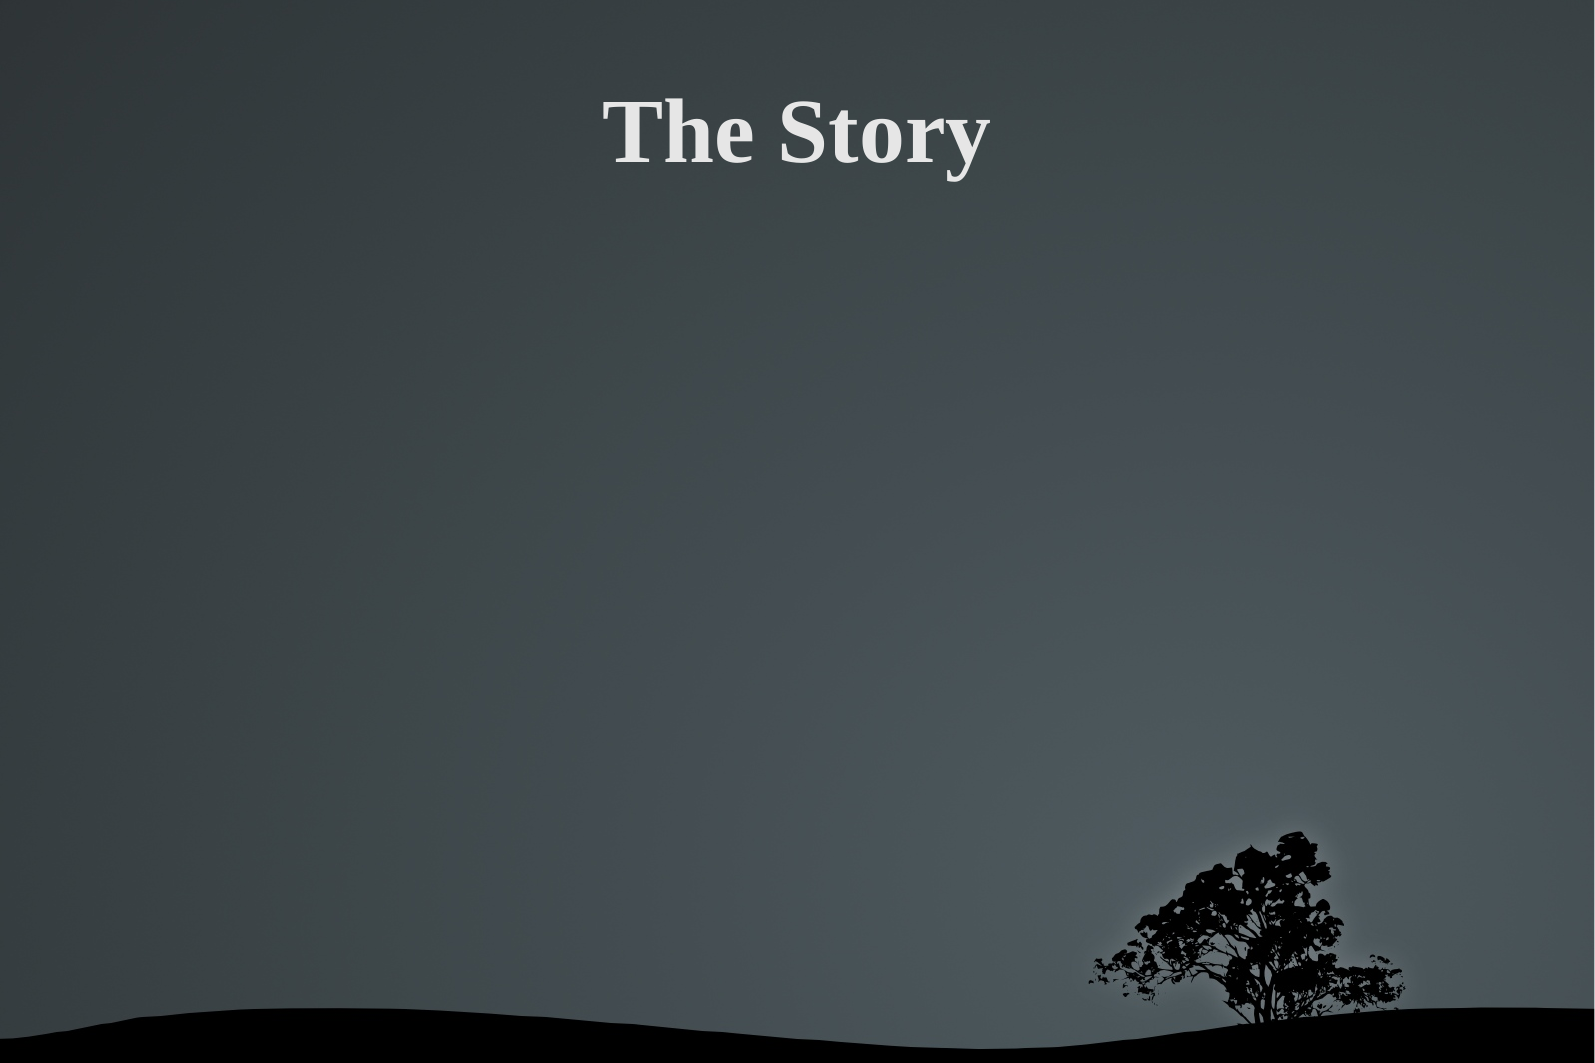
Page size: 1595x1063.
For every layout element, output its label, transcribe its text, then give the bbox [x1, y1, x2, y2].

title The Story [79, 42, 1515, 220]
picture [0, 0, 1595, 1063]
